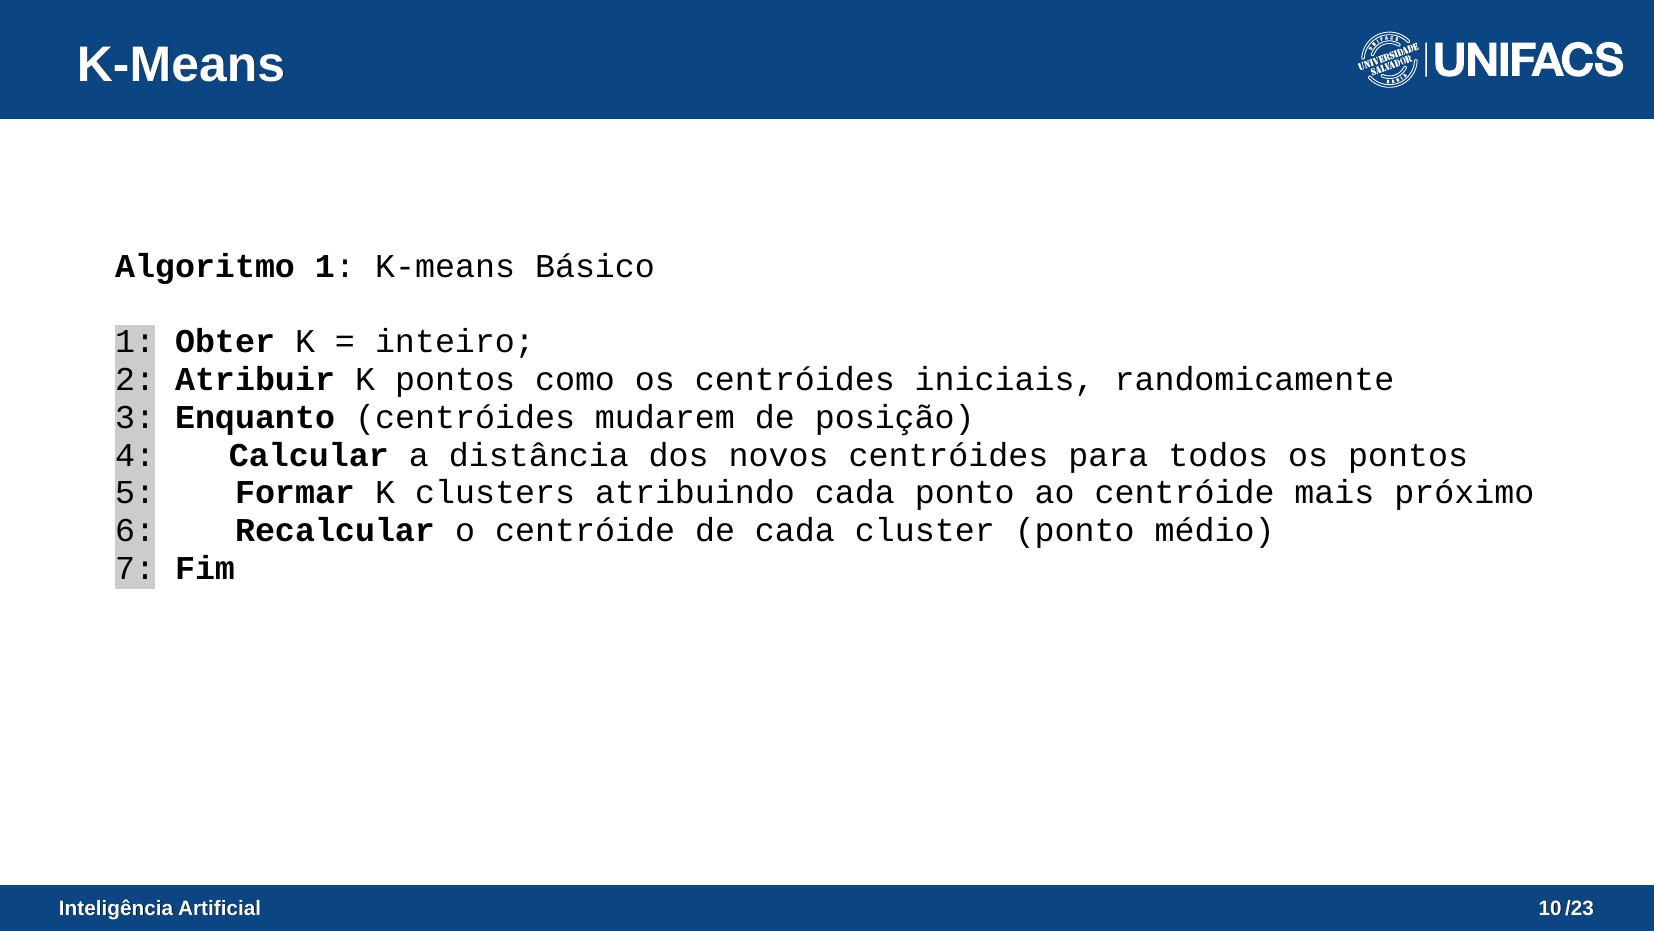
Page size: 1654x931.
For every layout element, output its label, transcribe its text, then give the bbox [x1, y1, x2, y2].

text_box K-Means [76, 7, 1241, 120]
text_box Algoritmo 1: K-means Básico 1: Obter K = inteiro; 2: Atribuir K pontos como os centróides iniciais, randomicamente 3: Enquanto (centróides mudarem de posição) 4: Calcular a distância dos novos centróides para todos os pontos 5: Formar K clusters atribuindo cada ponto ao centróide mais próximo 6: Recalcular o centróide de cada cluster (ponto médio) 7: Fim [100, 242, 1565, 673]
